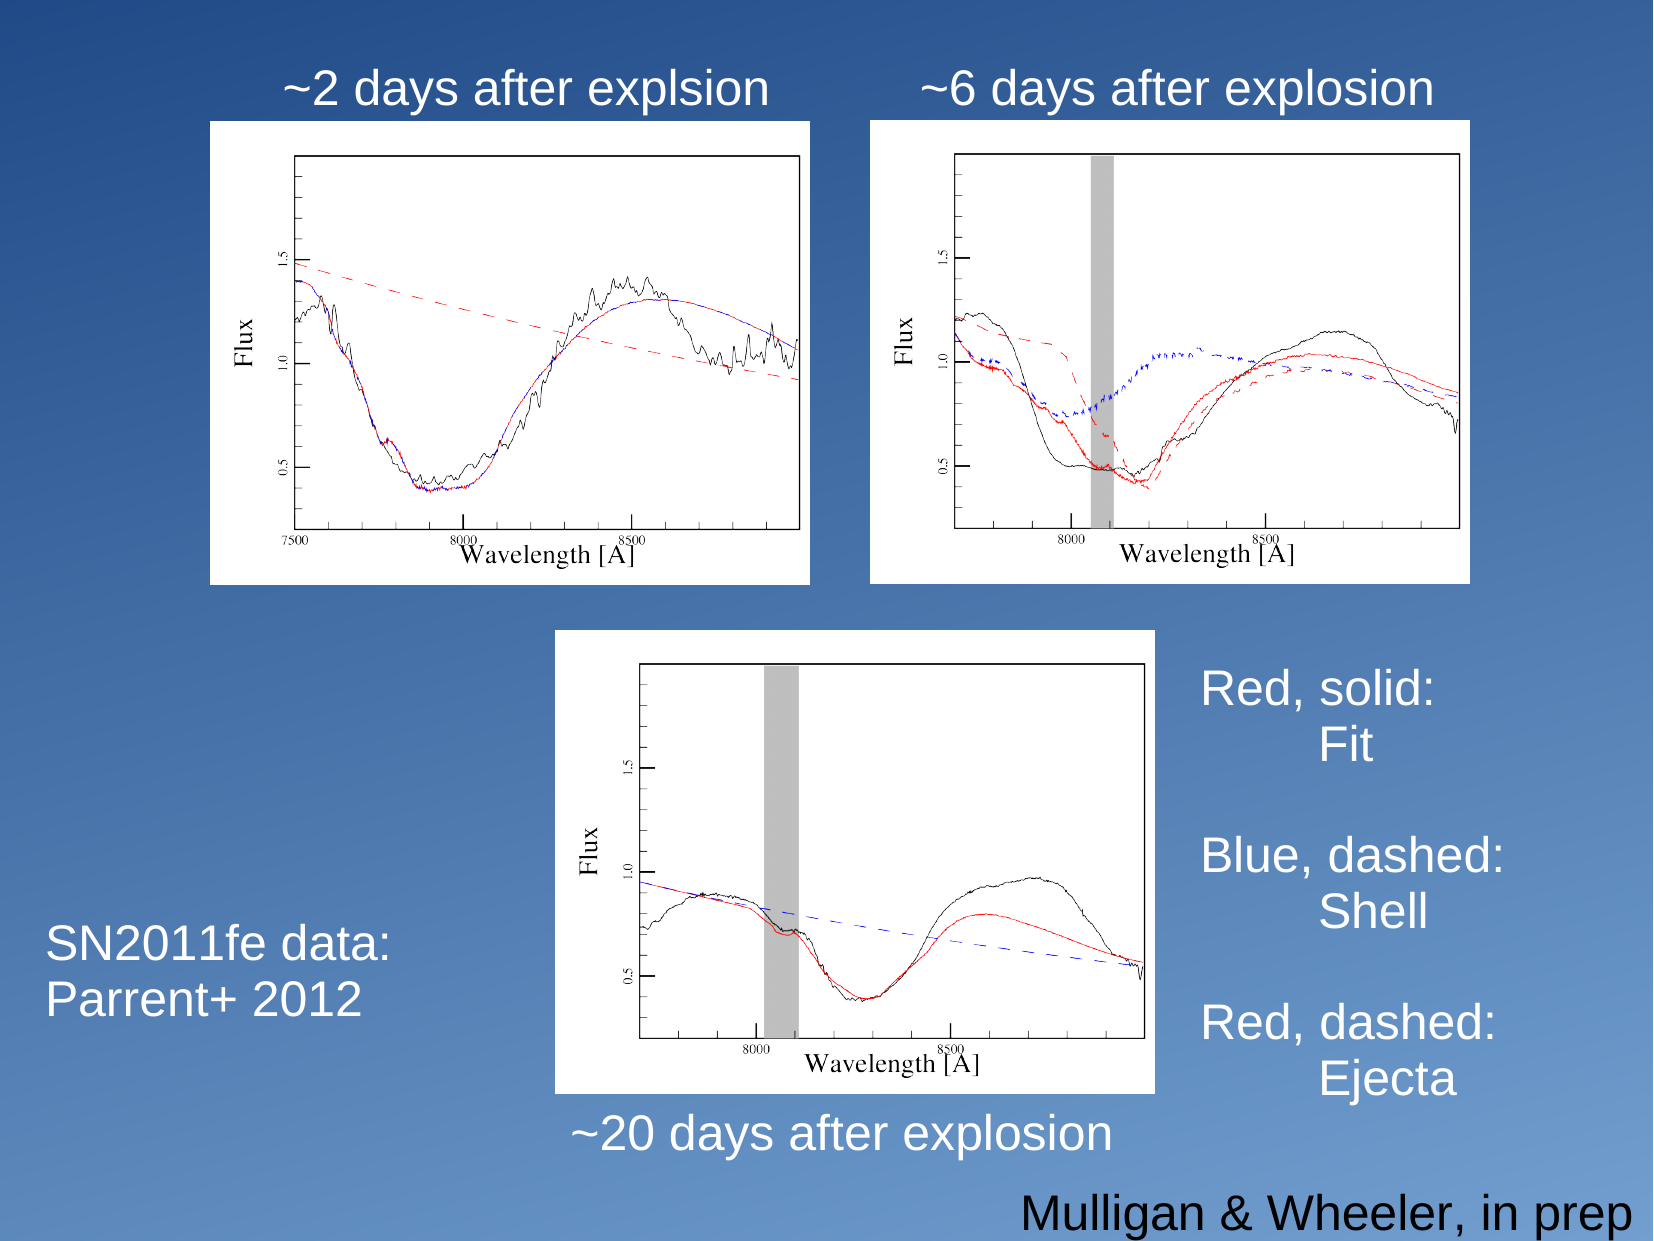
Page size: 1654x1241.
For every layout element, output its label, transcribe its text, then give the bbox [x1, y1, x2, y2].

text_box Red, solid: Fit Blue, dashed: Shell Red, dashed: Ejecta [1200, 660, 1606, 1107]
picture [555, 630, 1156, 1094]
picture [870, 120, 1471, 584]
text_box ~20 days after explosion [519, 1105, 1165, 1218]
text_box ~6 days after explosion [915, 60, 1441, 116]
text_box SN2011fe data: Parrent+ 2012 [45, 915, 481, 1139]
text_box ~2 days after explsion [264, 60, 790, 116]
text_box Mulligan & Wheeler, in prep [1020, 1185, 1653, 1241]
picture [210, 121, 811, 586]
